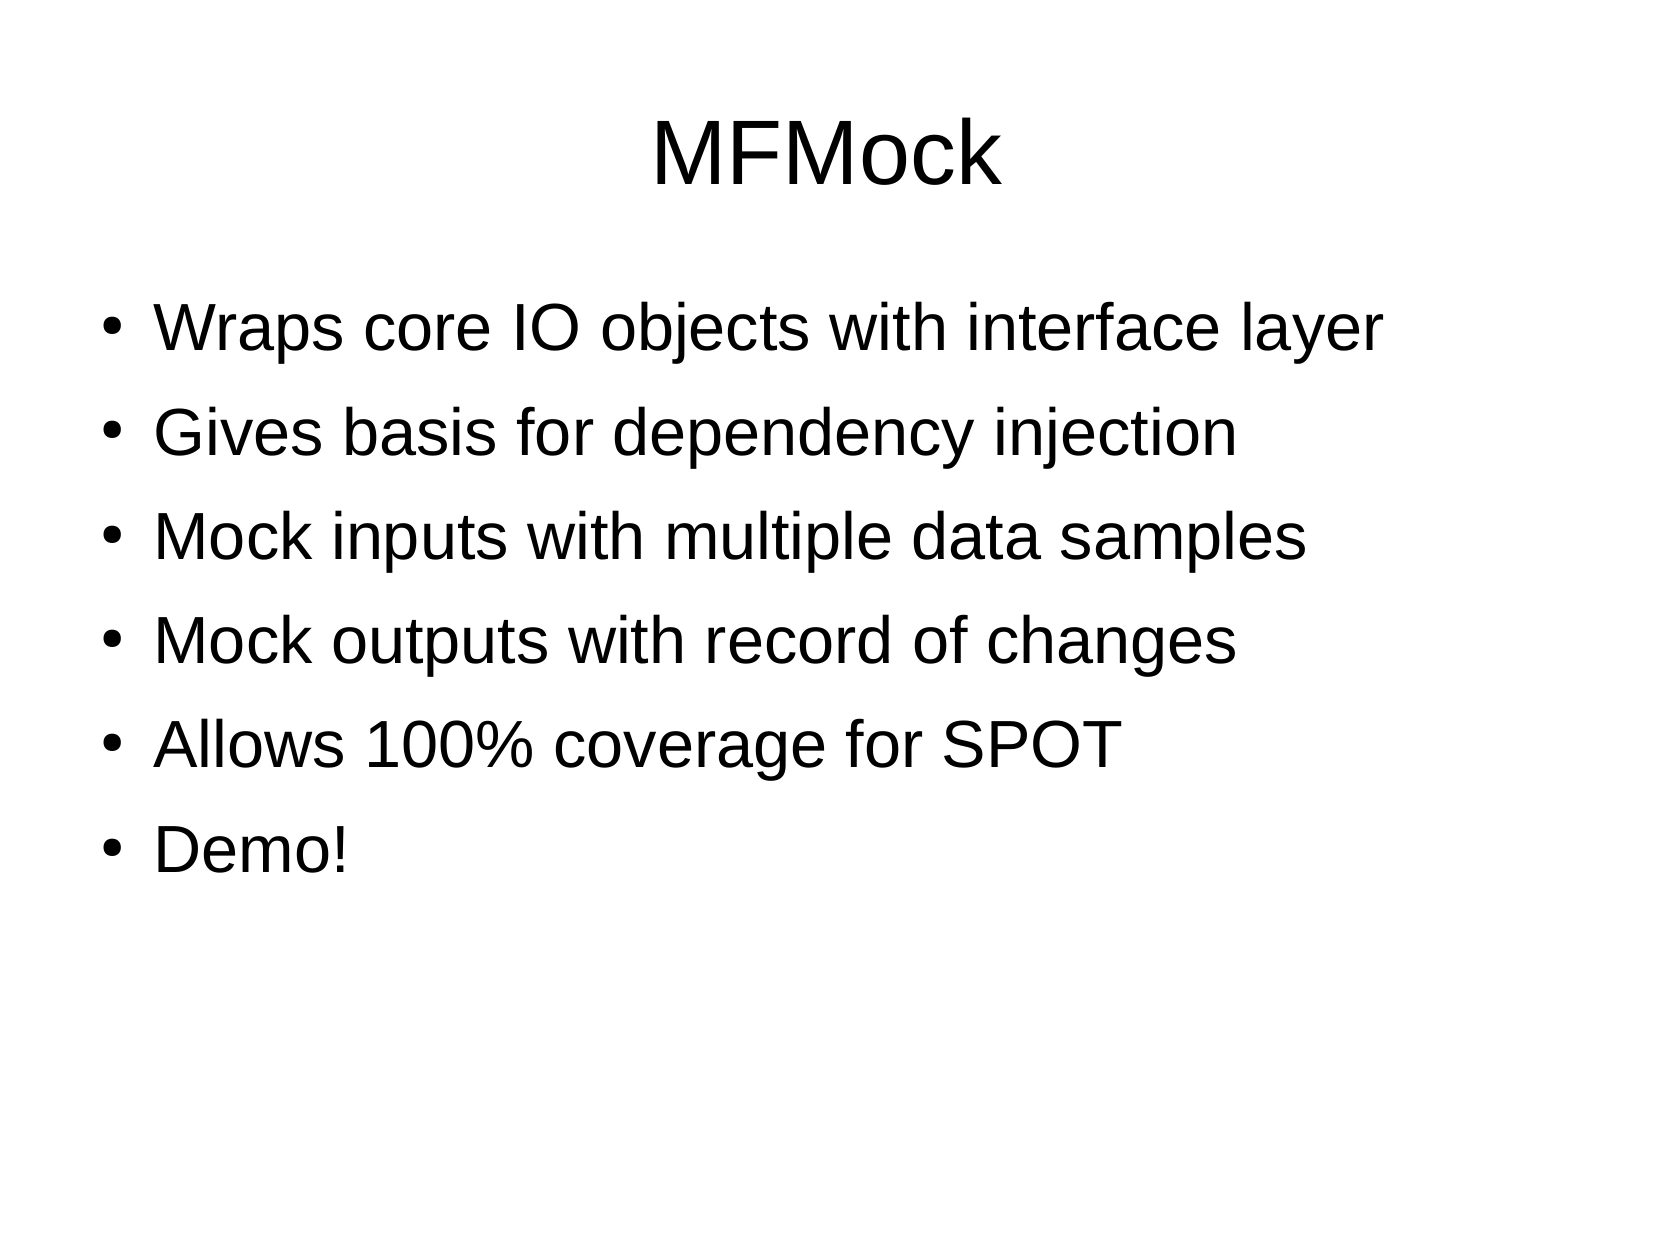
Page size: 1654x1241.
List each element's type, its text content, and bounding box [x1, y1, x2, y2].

list Wraps core IO objects with interface layer Gives basis for dependency injection Mock inputs with multiple data samples Mock outputs with record of changes Allows 100% coverage for SPOT Demo! [82, 290, 1571, 1010]
title MFMock [82, 49, 1571, 257]
